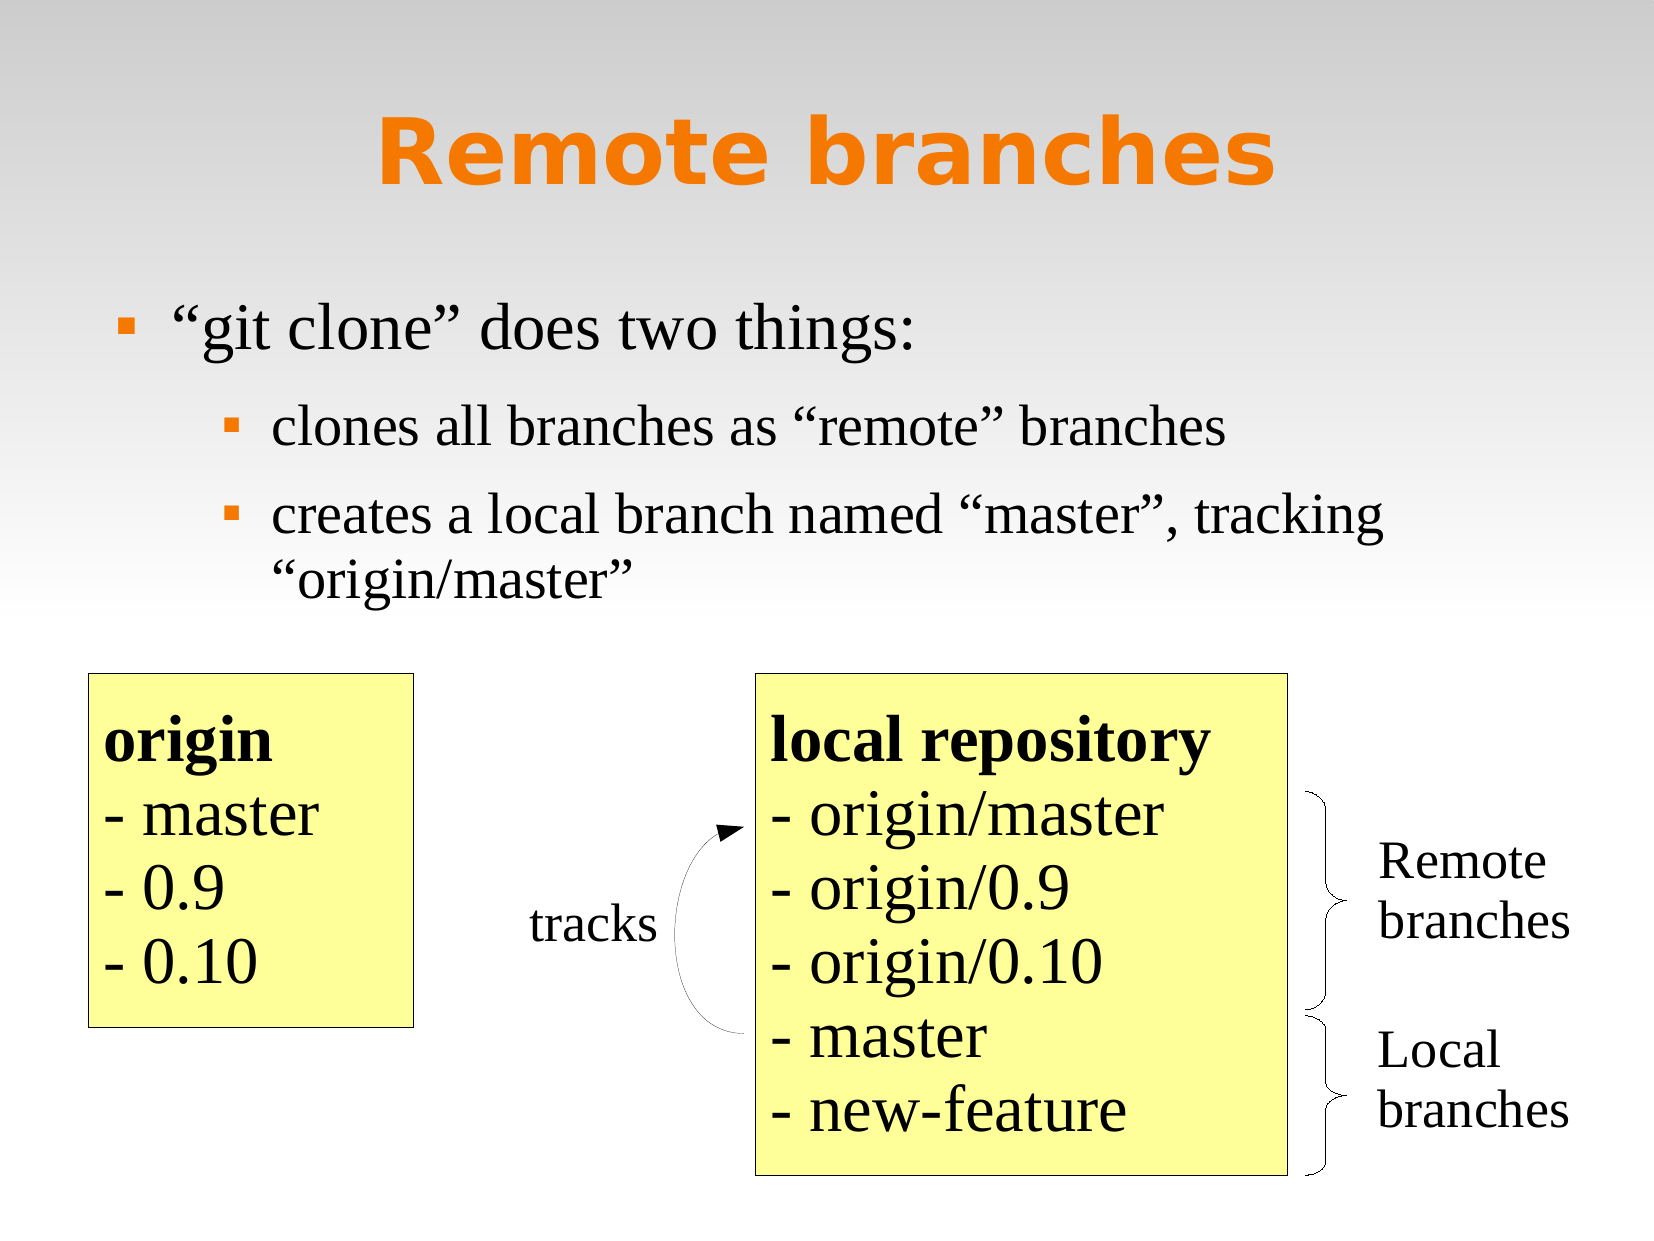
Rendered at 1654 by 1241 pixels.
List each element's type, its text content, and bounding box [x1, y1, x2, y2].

title Remote branches [82, 56, 1571, 250]
list “git clone” does two things: clones all branches as “remote” branches creates a local branch named “master”, tracking “origin/master” [82, 290, 1571, 636]
text_box Remote branches [1364, 822, 1630, 969]
text_box origin - master - 0.9 - 0.10 [88, 673, 414, 1028]
text_box Local branches [1362, 1012, 1630, 1159]
text_box tracks [514, 885, 674, 967]
text_box local repository - origin/master - origin/0.9 - origin/0.10 - master - new-feature [755, 673, 1288, 1176]
